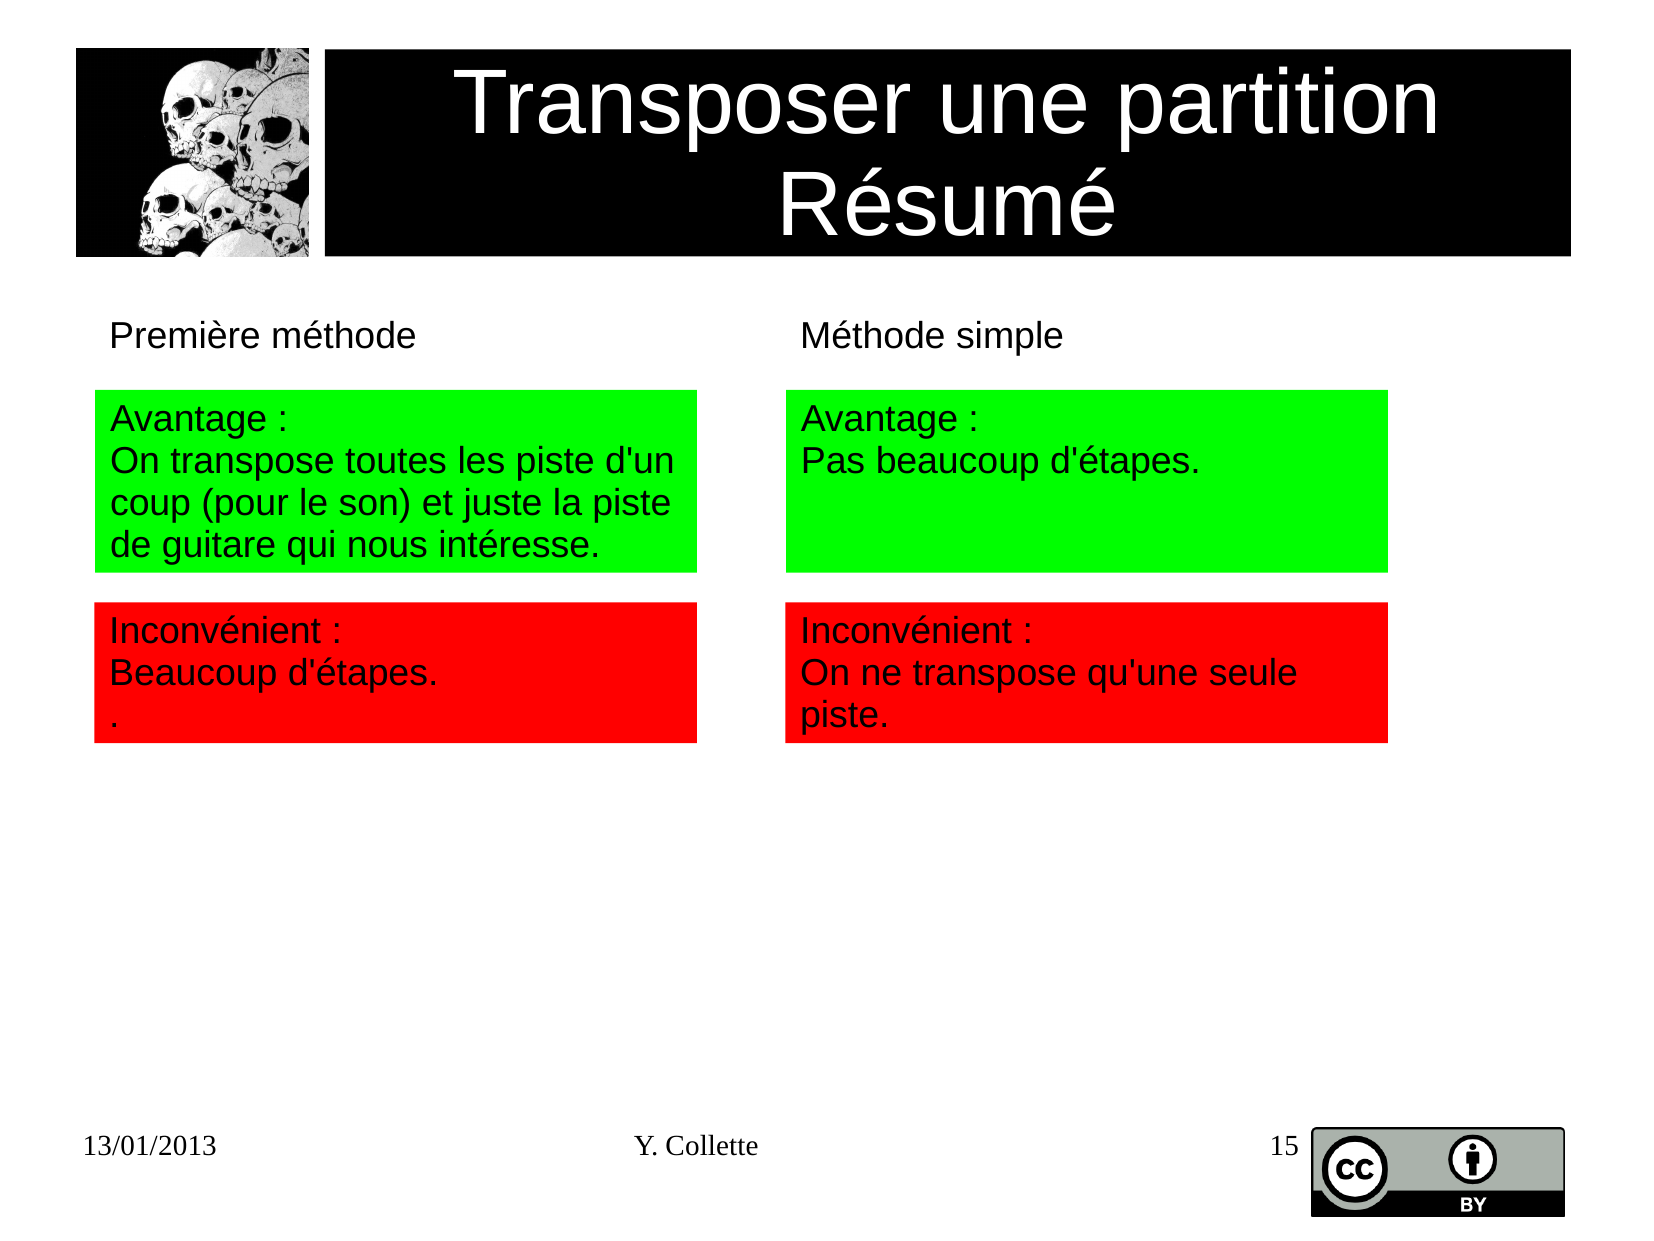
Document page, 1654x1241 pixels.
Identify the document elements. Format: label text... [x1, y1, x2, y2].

text_box Inconvénient : Beaucoup d'étapes. . [94, 602, 697, 744]
title Transposer une partition Résumé [324, 49, 1571, 257]
text_box Avantage : Pas beaucoup d'étapes. [786, 389, 1388, 573]
text_box Avantage : On transpose toutes les piste d'un coup (pour le son) et juste la piste de guitare qui nous intéresse. [95, 389, 697, 573]
text_box Première méthode [94, 307, 697, 364]
text_box Inconvénient : On ne transpose qu'une seule piste. [785, 602, 1388, 744]
picture [76, 48, 309, 257]
text_box Méthode simple [785, 307, 1388, 364]
picture [1311, 1127, 1565, 1217]
